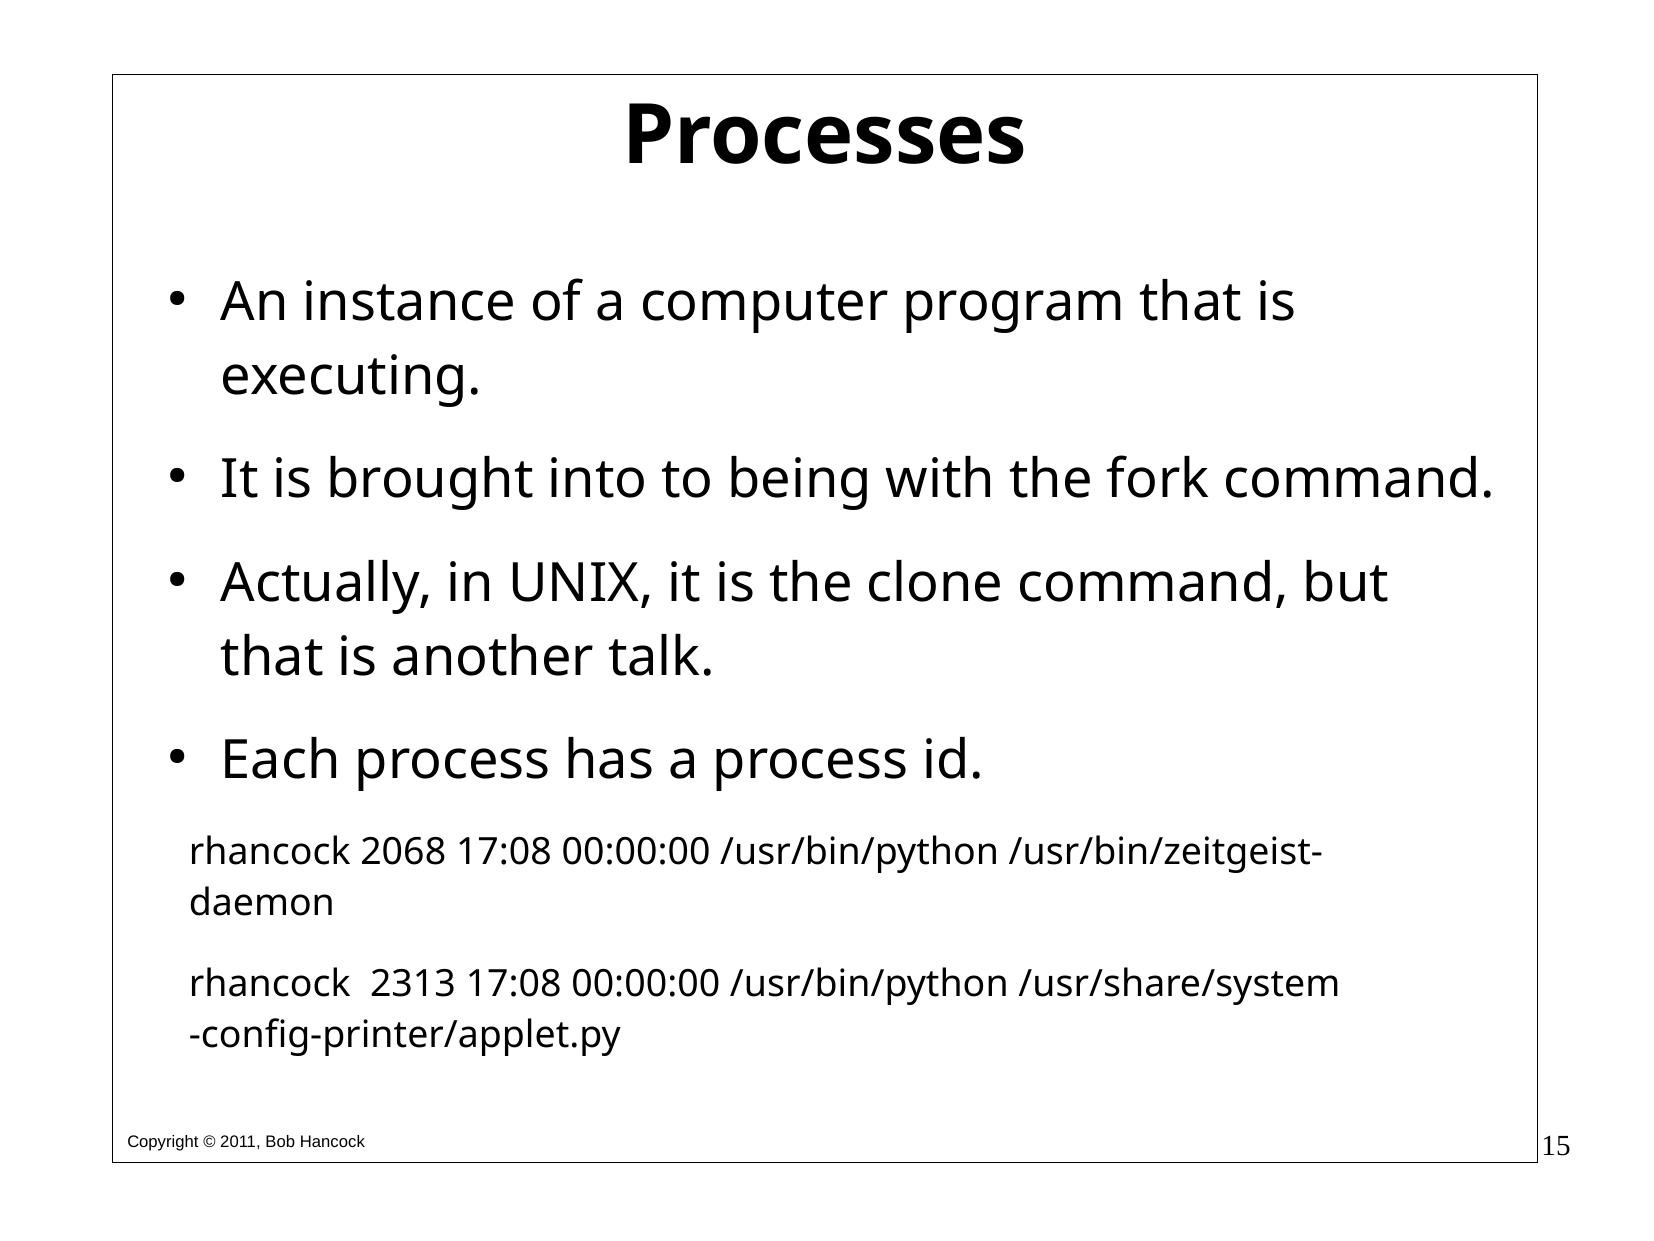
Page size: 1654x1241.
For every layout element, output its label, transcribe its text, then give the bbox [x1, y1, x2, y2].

text_box Copyright © 2011, Bob Hancock [112, 1125, 381, 1159]
list An instance of a computer program that is executing. It is brought into to being with the fork command. Actually, in UNIX, it is the clone command, but that is another talk. Each process has a process id. rhancock 2068 17:08 00:00:00 /usr/bin/python /usr/bin/zeitgeist- daemon rhancock 2313 17:08 00:00:00 /usr/bin/python /usr/share/system -config-printer/applet.py [150, 262, 1501, 1126]
title Processes [112, 75, 1538, 188]
